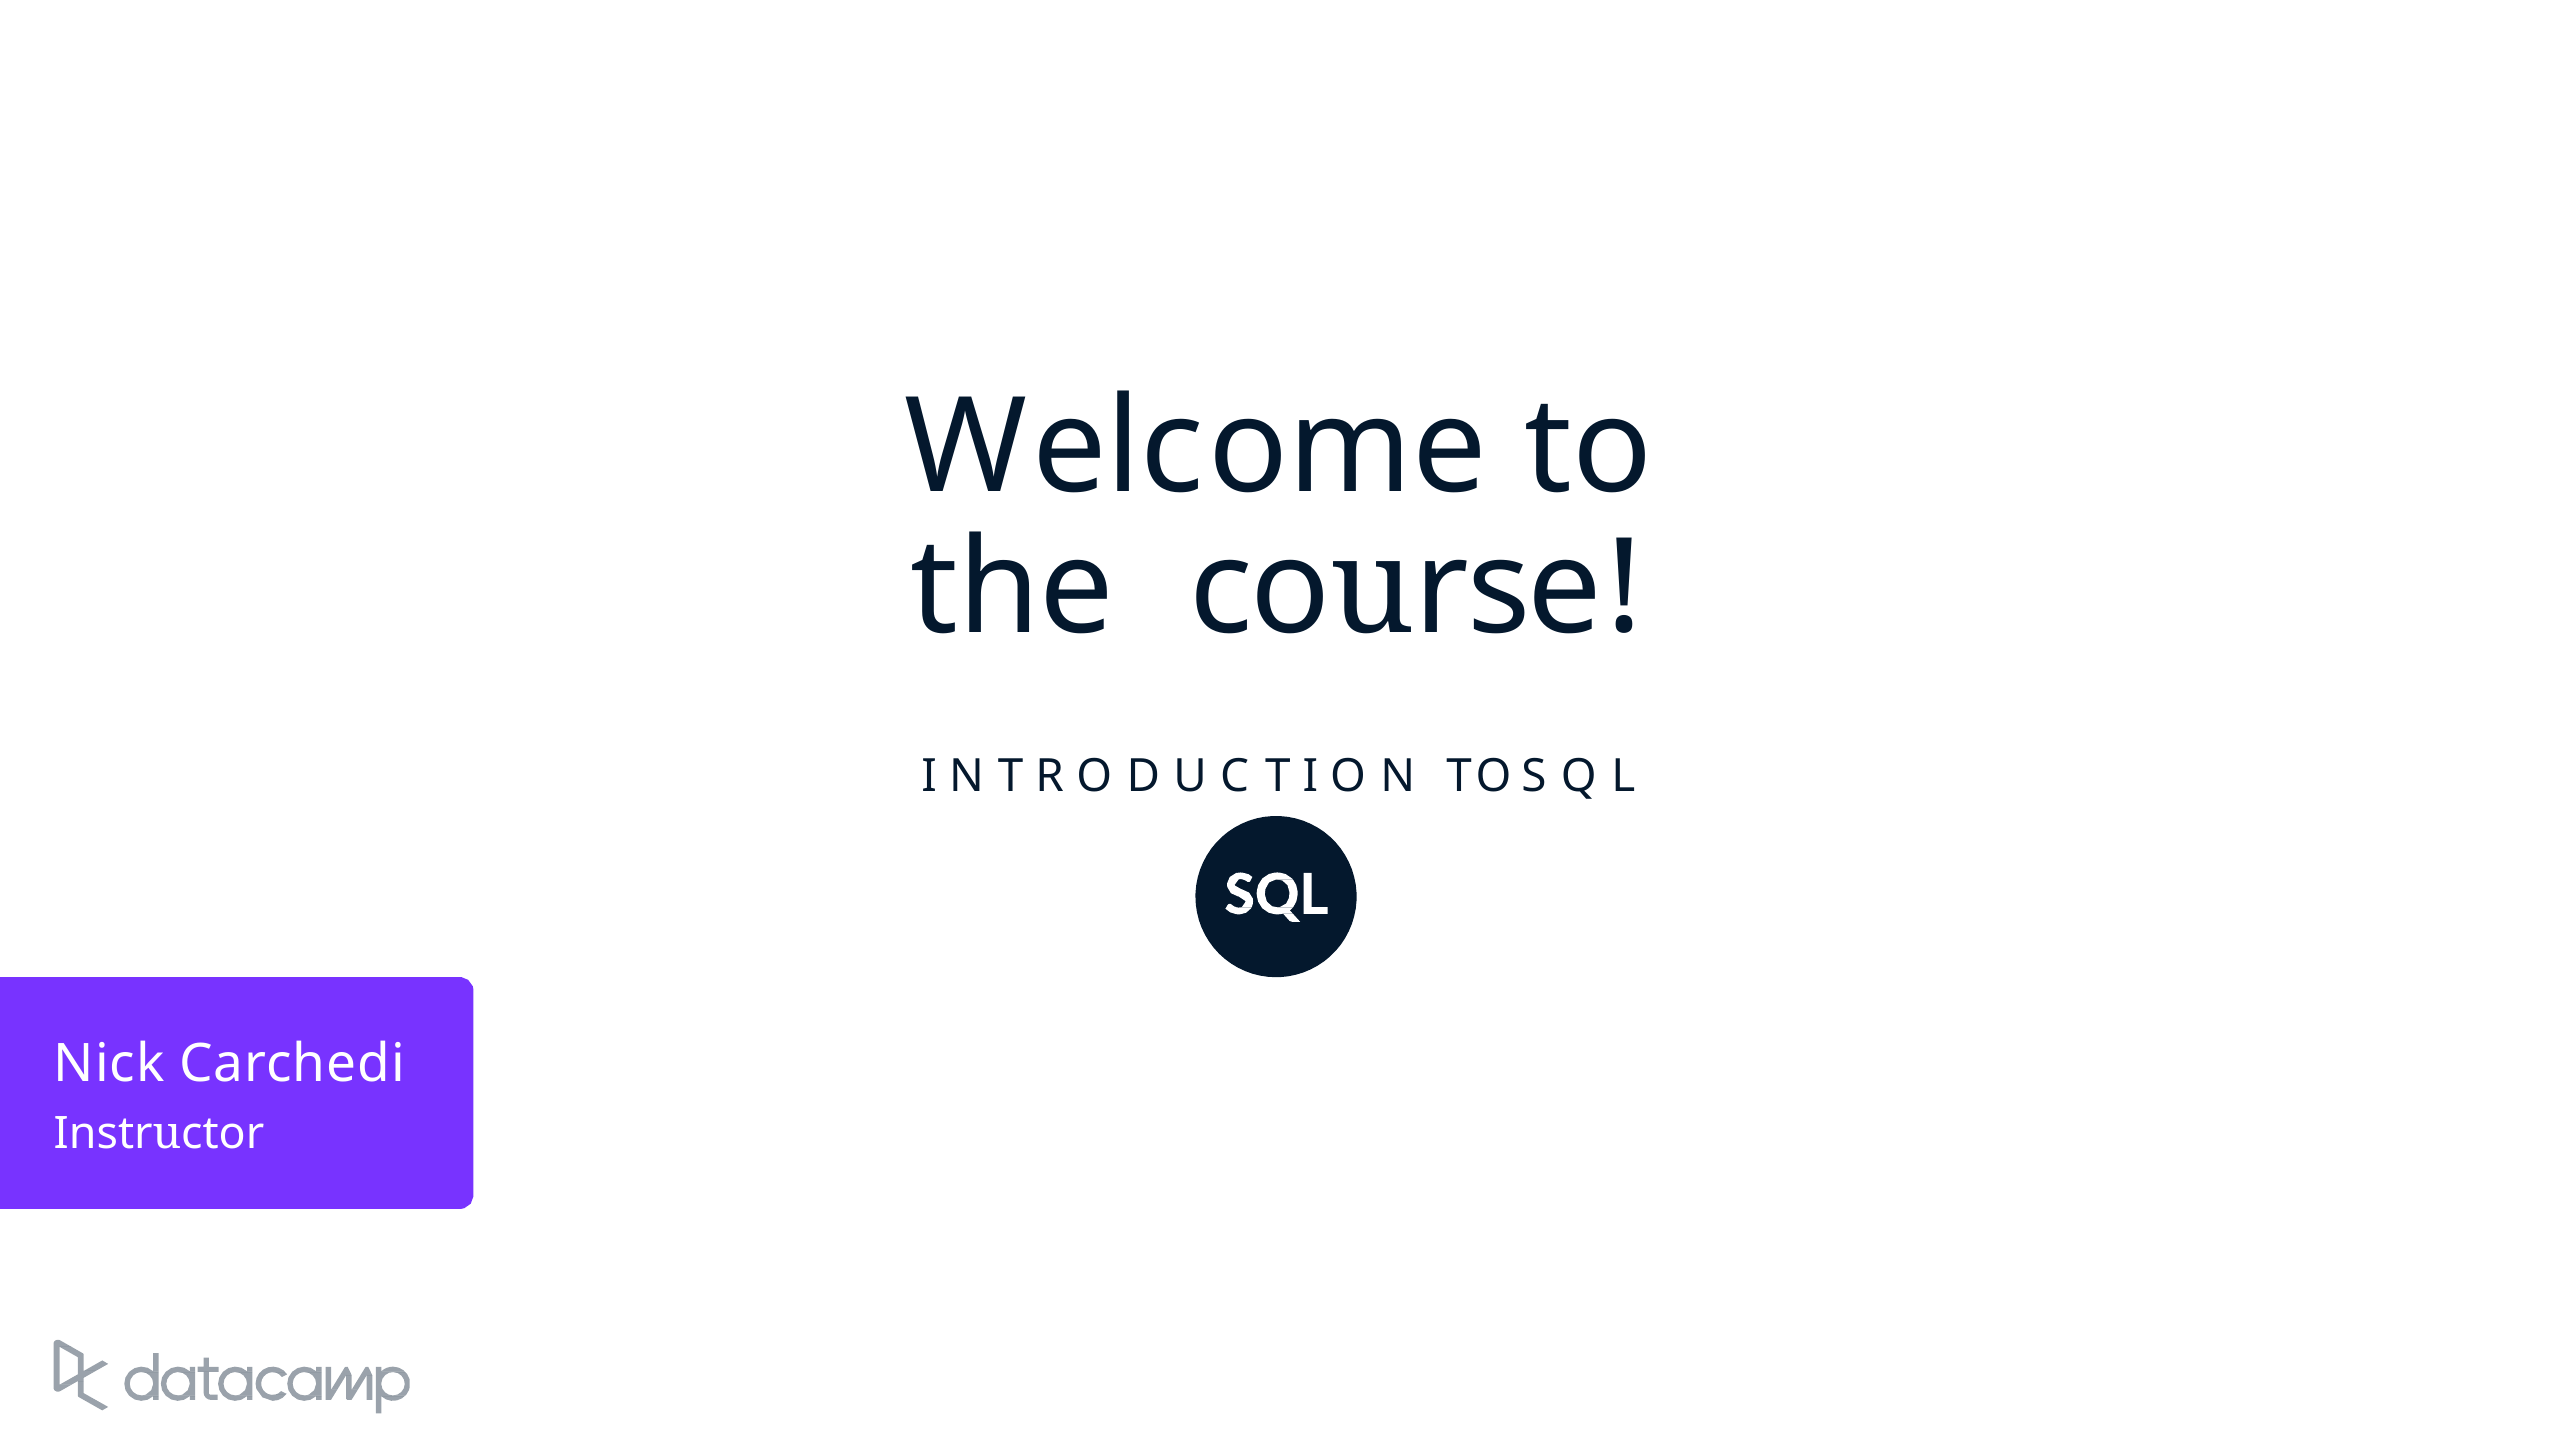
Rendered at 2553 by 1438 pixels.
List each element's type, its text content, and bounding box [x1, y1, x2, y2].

text_box Nick Carchedi Instructor [51, 1012, 424, 1158]
text_box [1195, 816, 1357, 978]
text_box [255, 1366, 288, 1401]
title Welcome to the course! I N T R O D U C T I O N TO S Q L [797, 355, 1759, 801]
text_box [0, 977, 474, 1209]
text_box [197, 1357, 219, 1400]
text_box [287, 1366, 322, 1401]
text_box [160, 1366, 196, 1401]
text_box [218, 1366, 253, 1401]
text_box [53, 1339, 109, 1411]
text_box [375, 1366, 410, 1414]
text_box [124, 1353, 159, 1401]
text_box [325, 1366, 373, 1400]
